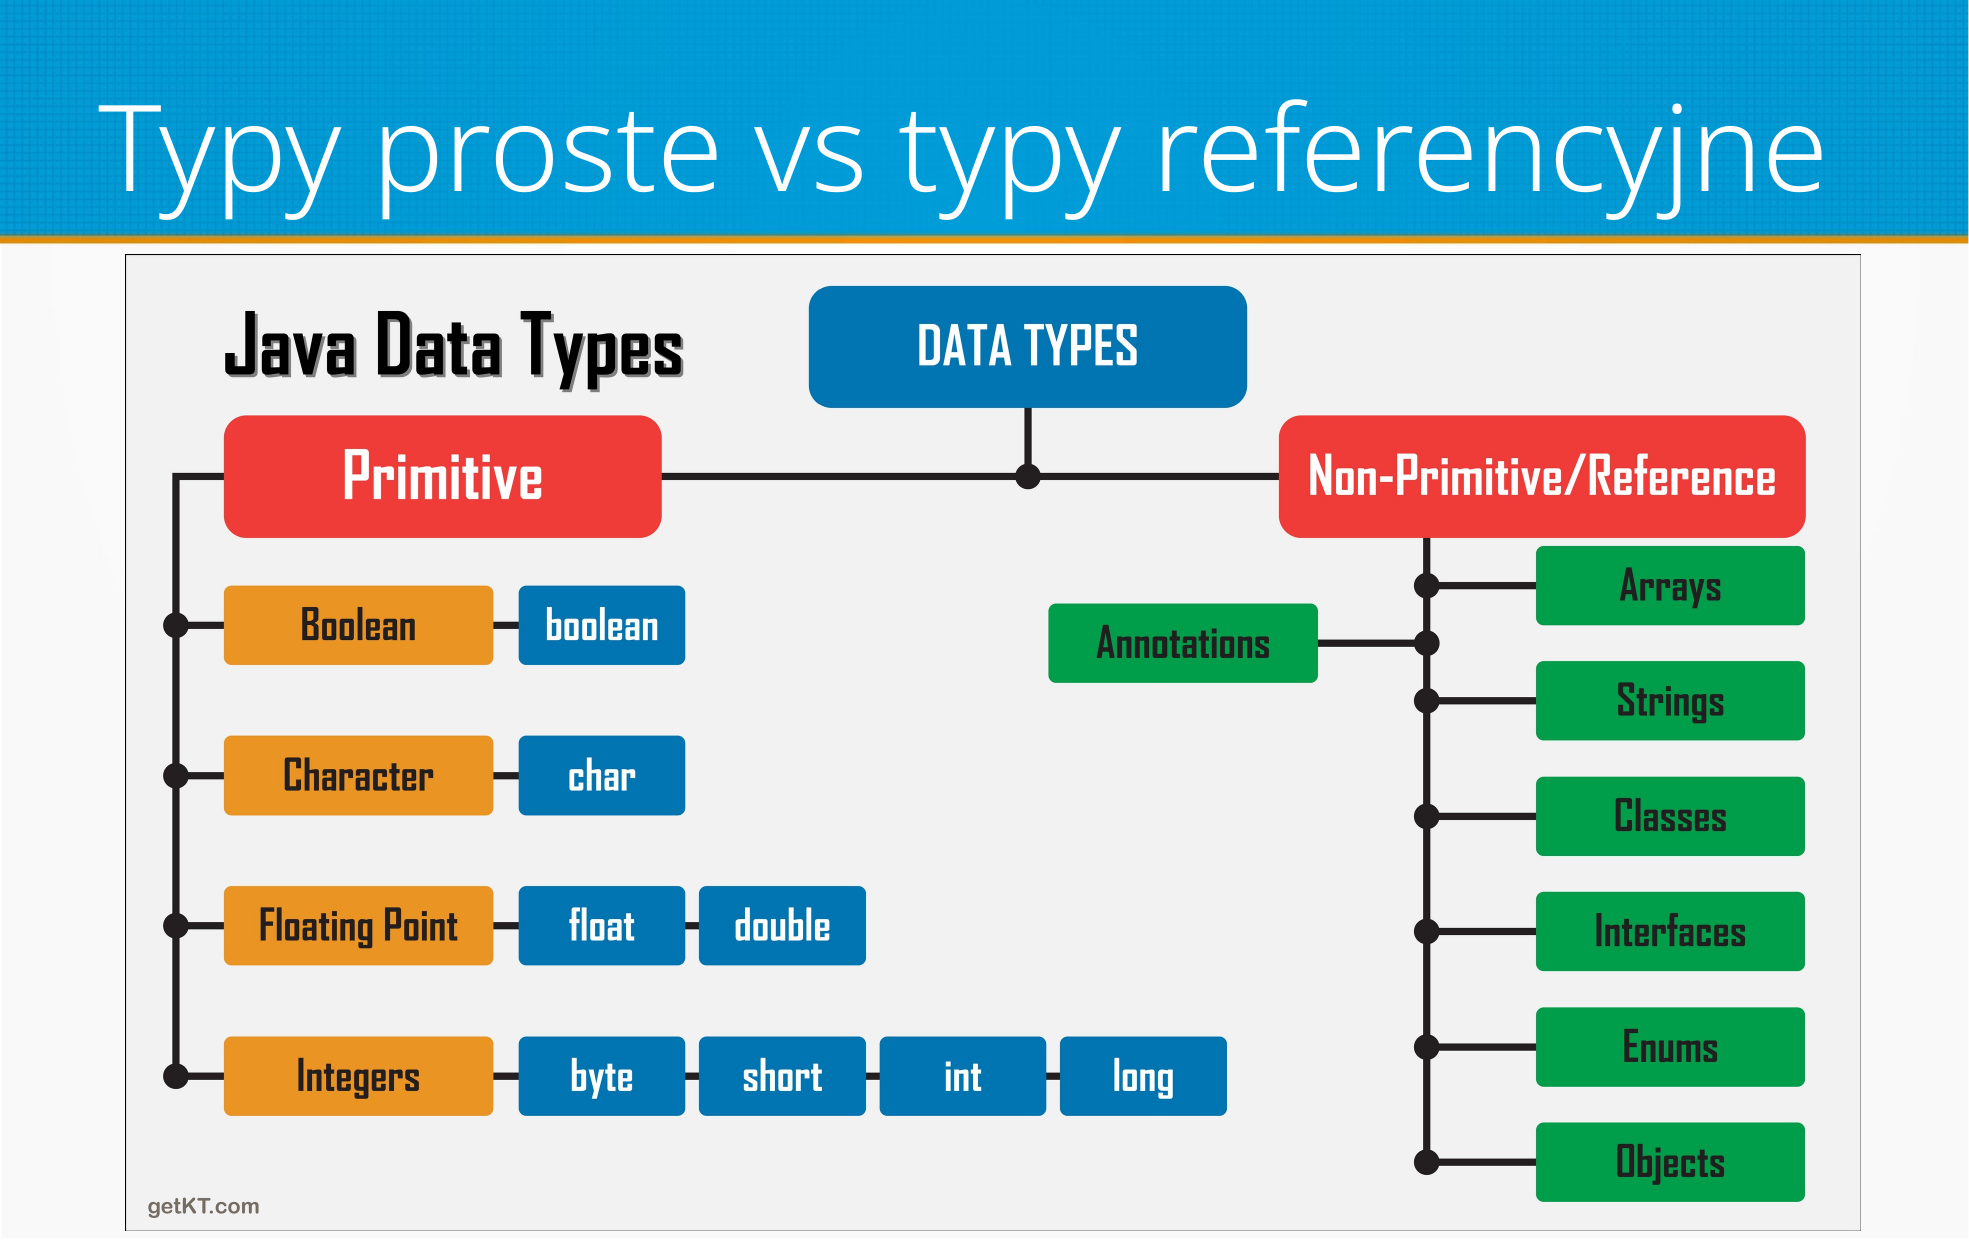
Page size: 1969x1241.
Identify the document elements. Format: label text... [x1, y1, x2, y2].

title Typy proste vs typy referencyjne [98, 19, 1870, 227]
picture [0, 233, 1969, 1241]
